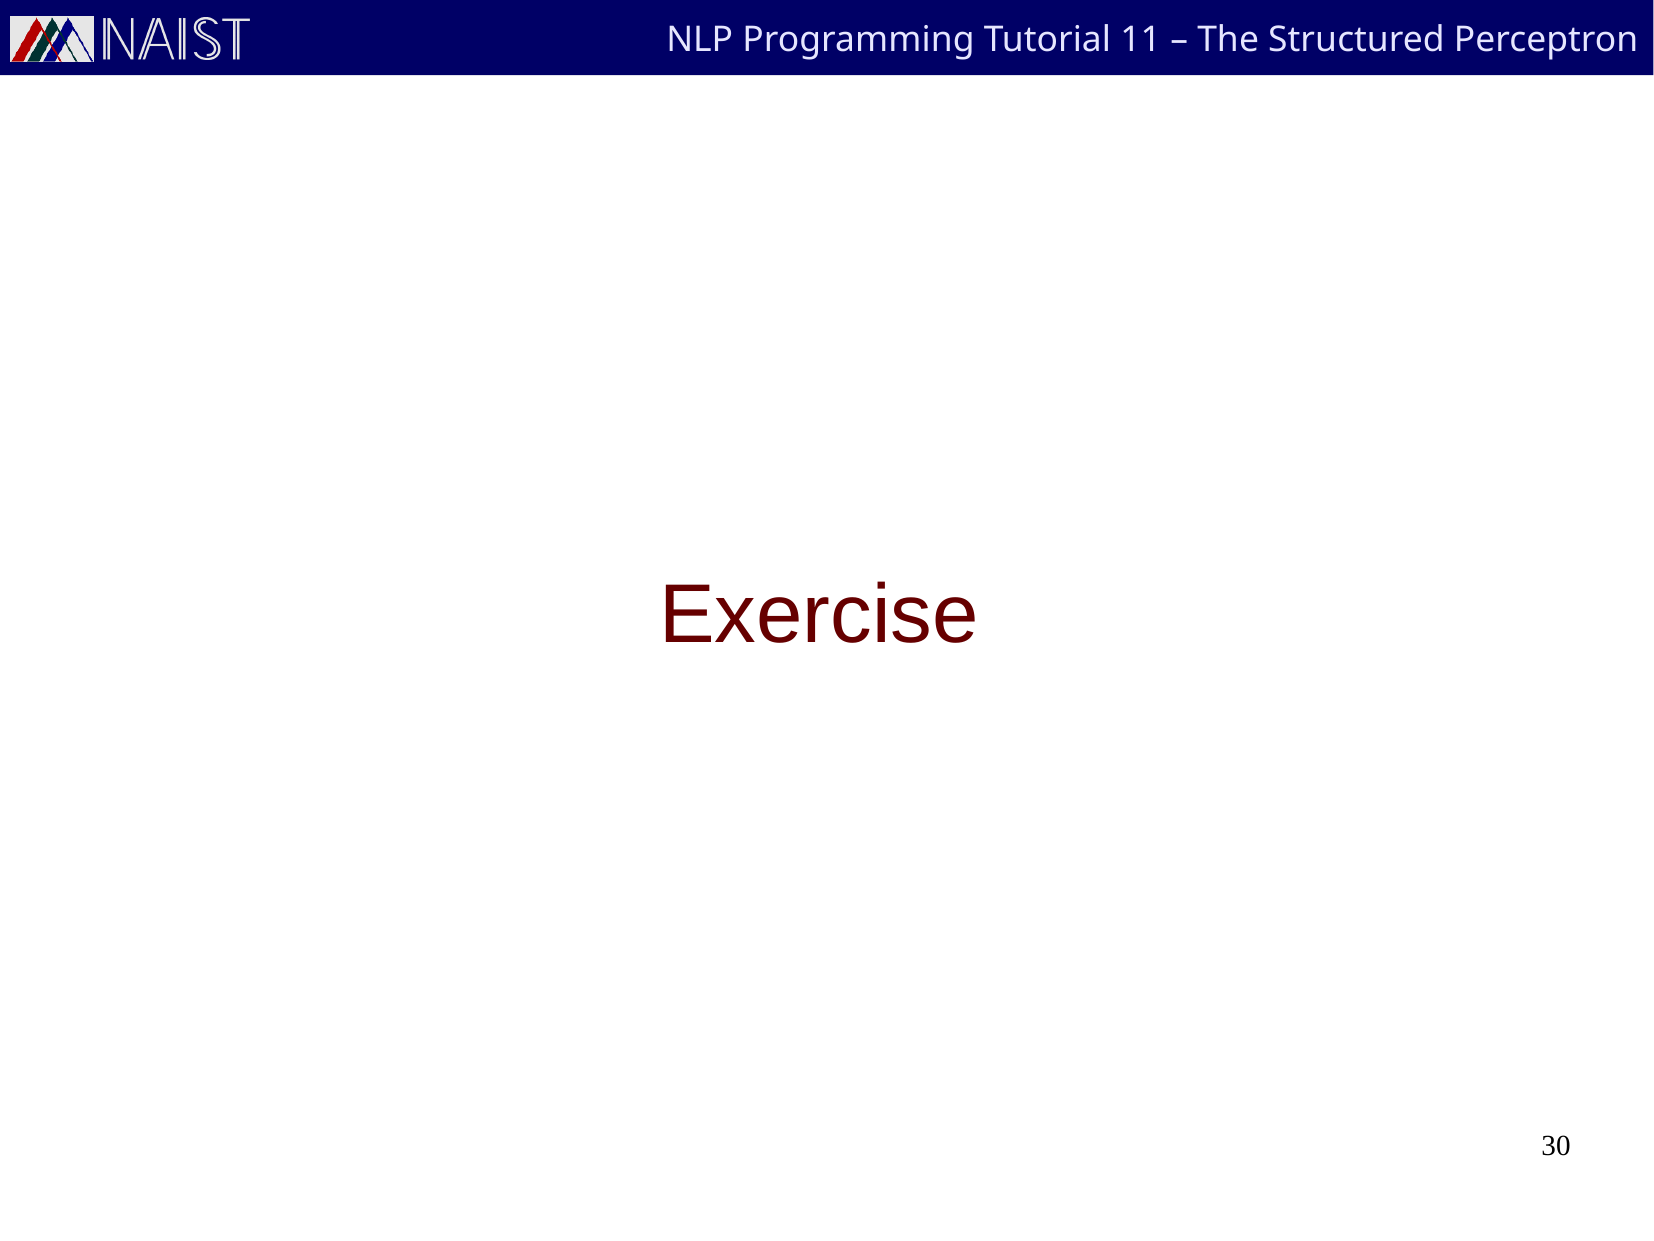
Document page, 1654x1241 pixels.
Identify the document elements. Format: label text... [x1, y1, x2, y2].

picture [10, 16, 94, 62]
picture [102, 17, 251, 60]
title Exercise [75, 518, 1564, 710]
